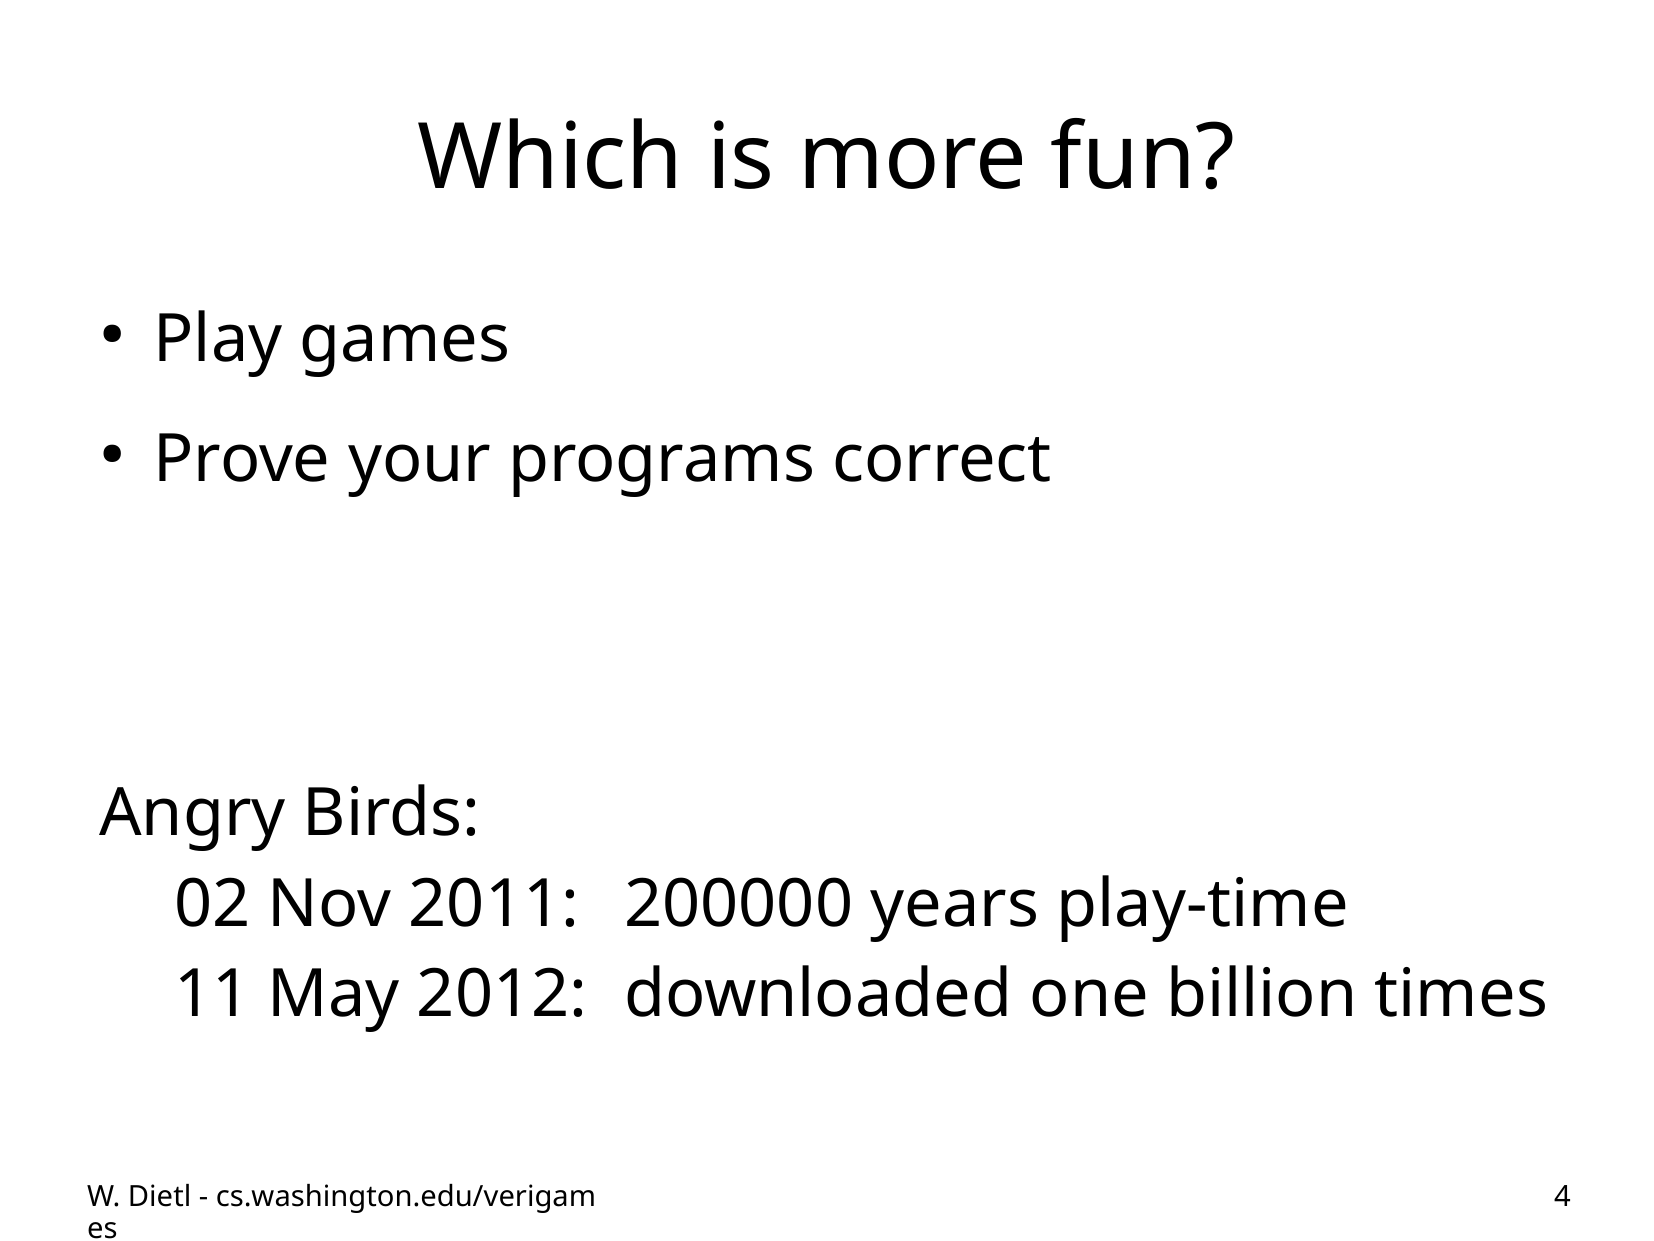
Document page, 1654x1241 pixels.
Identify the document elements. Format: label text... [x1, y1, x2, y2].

text_box Angry Birds: 02 Nov 2011: 200000 years play-time 11 May 2012: downloaded one billion times [84, 756, 1527, 1005]
title Which is more fun? [82, 49, 1571, 257]
list Play games Prove your programs correct [82, 290, 1571, 1109]
